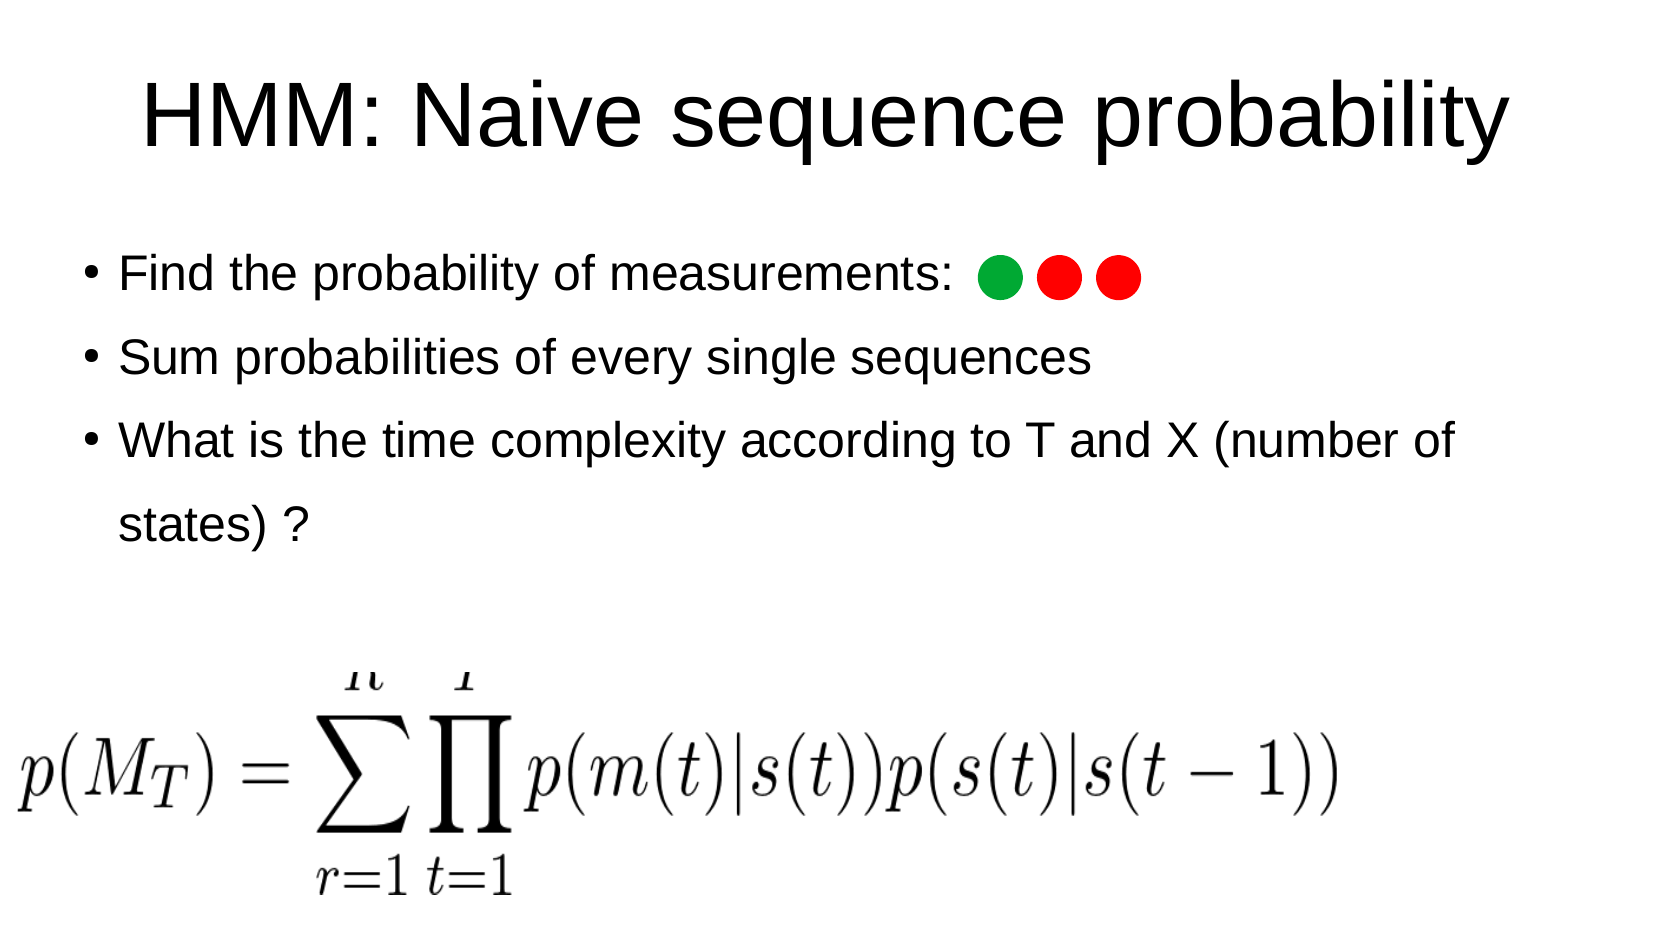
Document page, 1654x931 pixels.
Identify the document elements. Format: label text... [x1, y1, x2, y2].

text_box [1036, 255, 1083, 301]
text_box [977, 255, 1023, 301]
text_box [1096, 255, 1142, 301]
chart [782, 411, 794, 440]
picture [17, 672, 1338, 895]
title HMM: Naive sequence probability [82, 37, 1571, 193]
subtitle Find the probability of measurements: Sum probabilities of every single sequences What is the time complexity according to T and X (number of states) ? [82, 217, 1571, 758]
